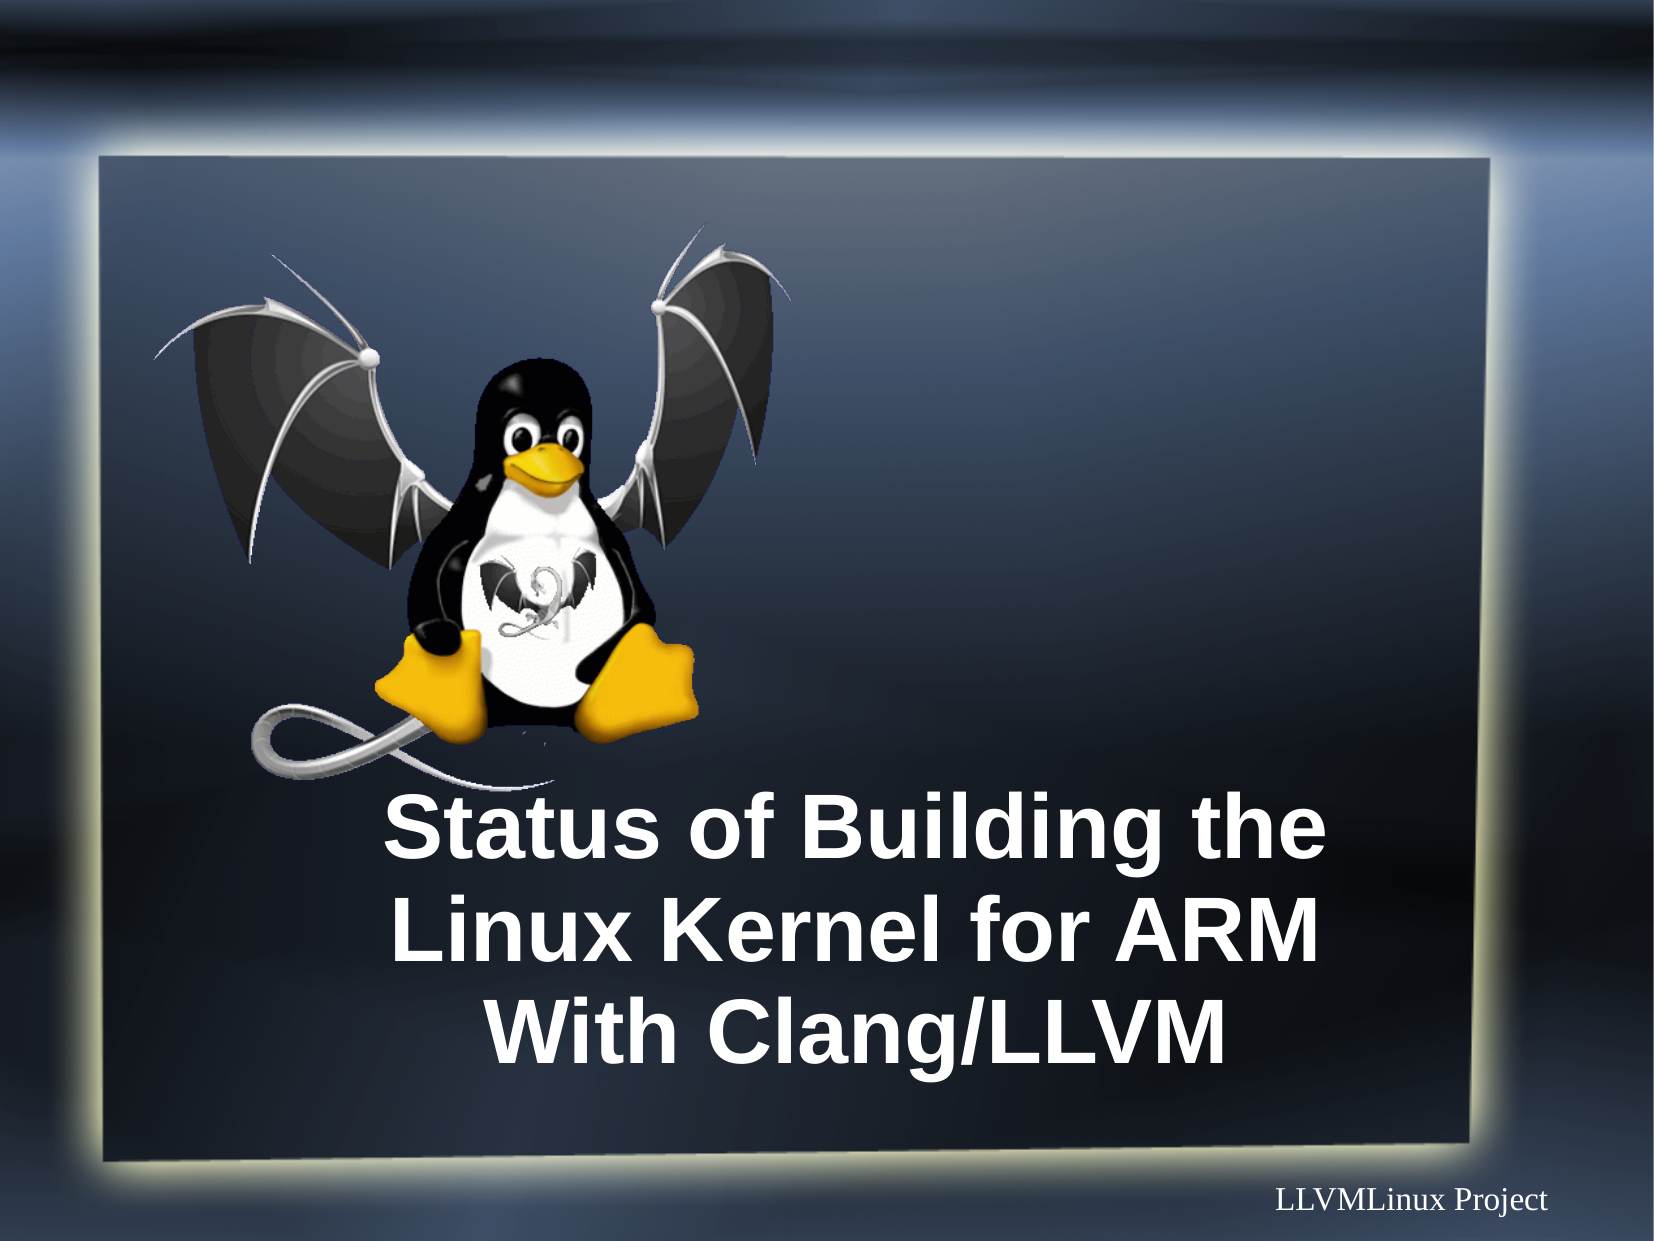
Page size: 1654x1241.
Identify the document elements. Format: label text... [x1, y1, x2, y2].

picture [0, 0, 1654, 1241]
title Status of Building the Linux Kernel for ARM With Clang/LLVM [324, 775, 1388, 1084]
